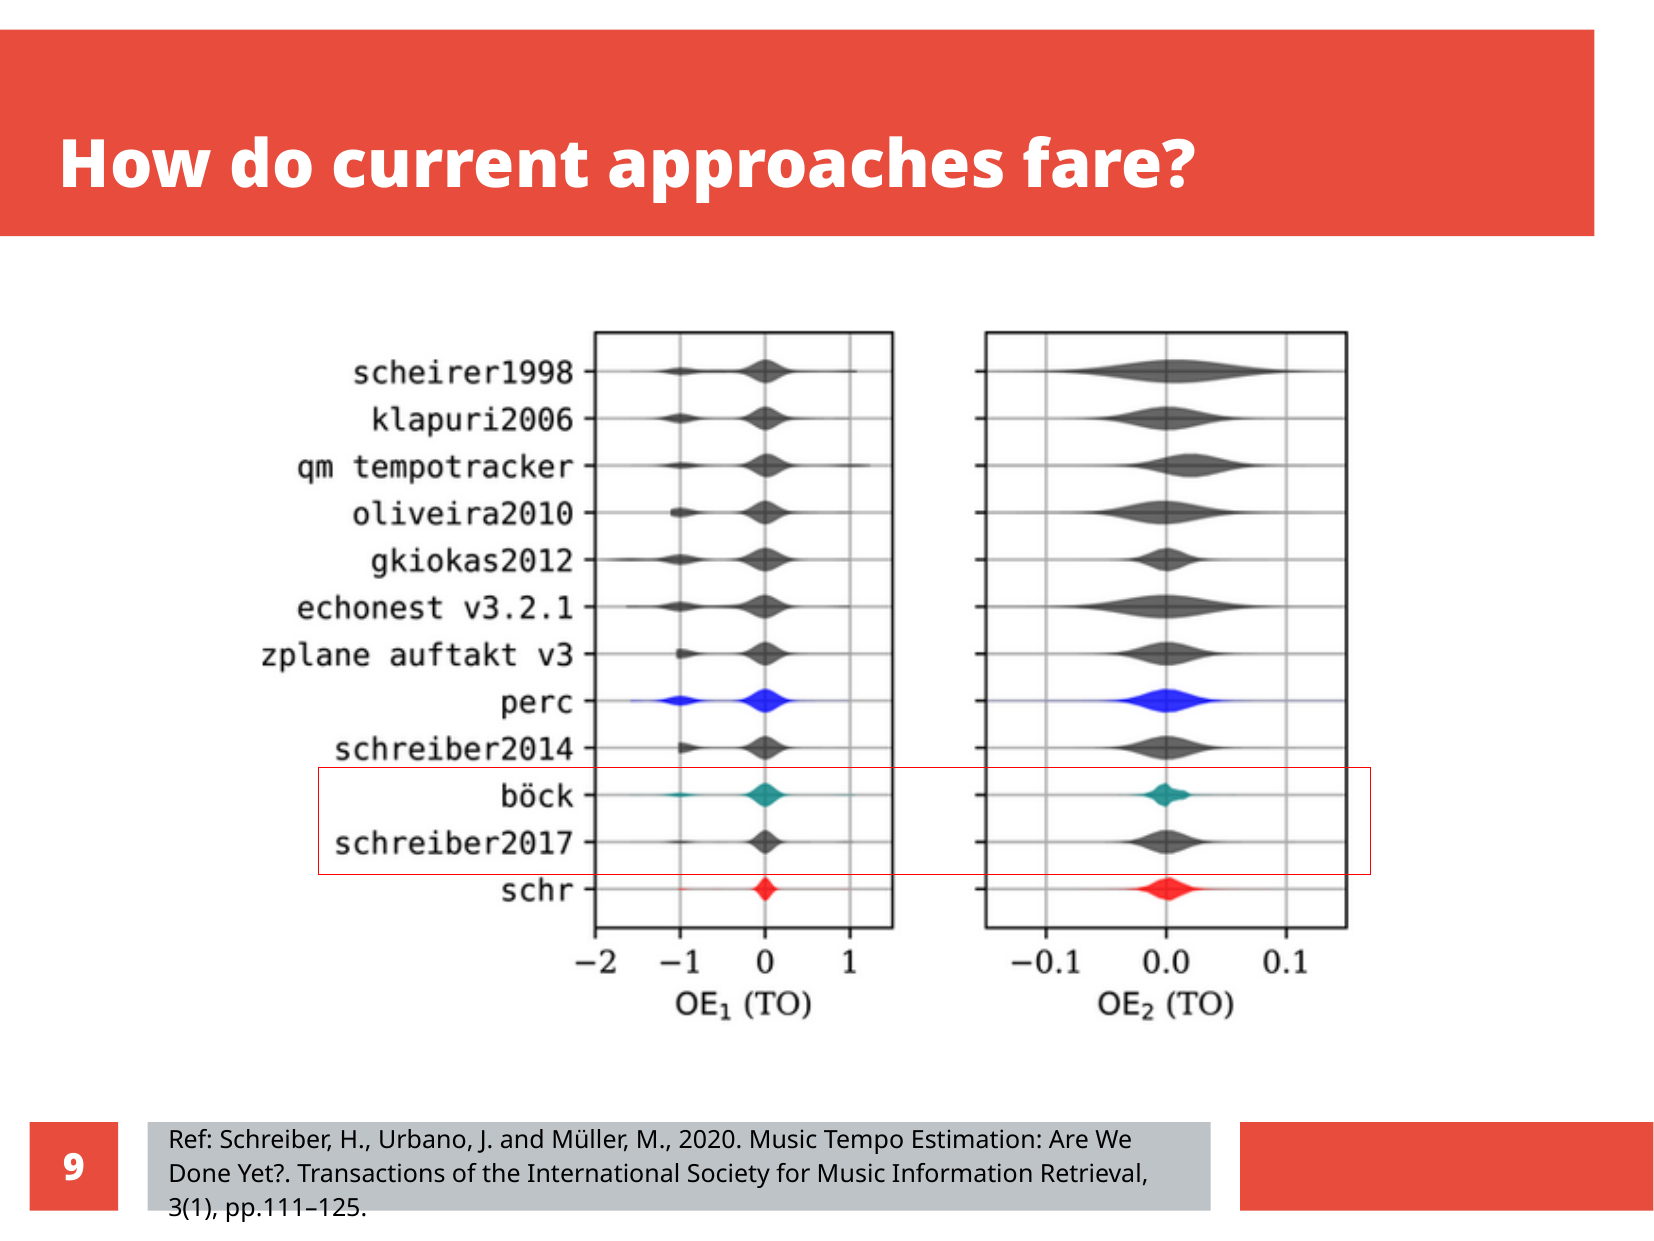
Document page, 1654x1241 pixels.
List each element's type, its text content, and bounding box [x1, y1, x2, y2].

picture [248, 307, 1396, 1040]
text_box [318, 767, 1371, 875]
title How do current approaches fare? [59, 59, 1595, 207]
text_box Ref: Schreiber, H., Urbano, J. and Müller, M., 2020. Music Tempo Estimation: Are We Done Yet?. Transactions of the International Society for Music Information Retrieval, 3(1), pp.111–125. [153, 1113, 1217, 1217]
